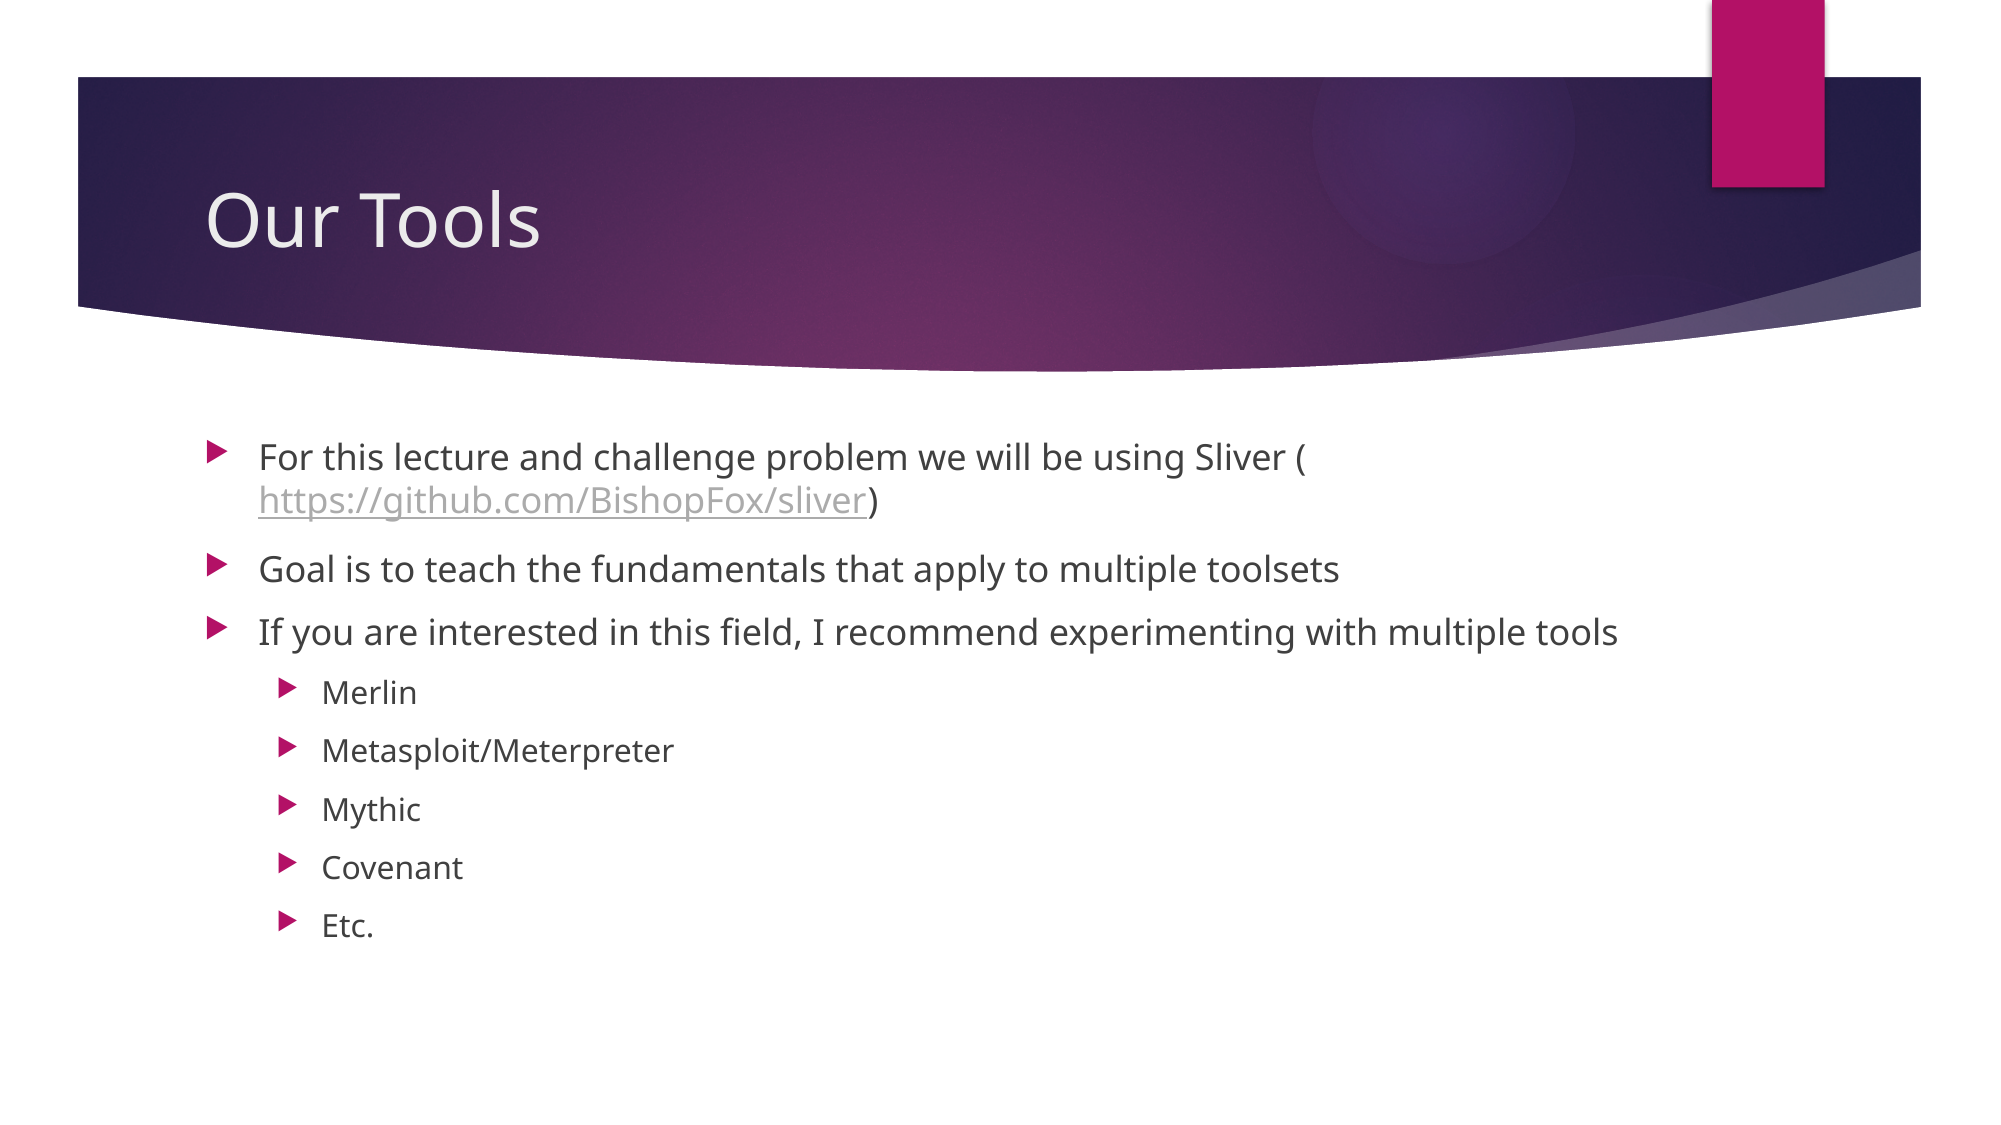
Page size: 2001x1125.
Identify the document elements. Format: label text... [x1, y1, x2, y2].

title Our Tools [189, 159, 1627, 276]
list For this lecture and challenge problem we will be using Sliver (https://github.com/BishopFox/sliver) Goal is to teach the fundamentals that apply to multiple toolsets If you are interested in this field, I recommend experimenting with multiple tools Merlin Metasploit/Meterpreter Mythic Covenant Etc. [189, 427, 1638, 988]
picture [79, 78, 1920, 371]
title Now what? [1467, 300, 1788, 358]
